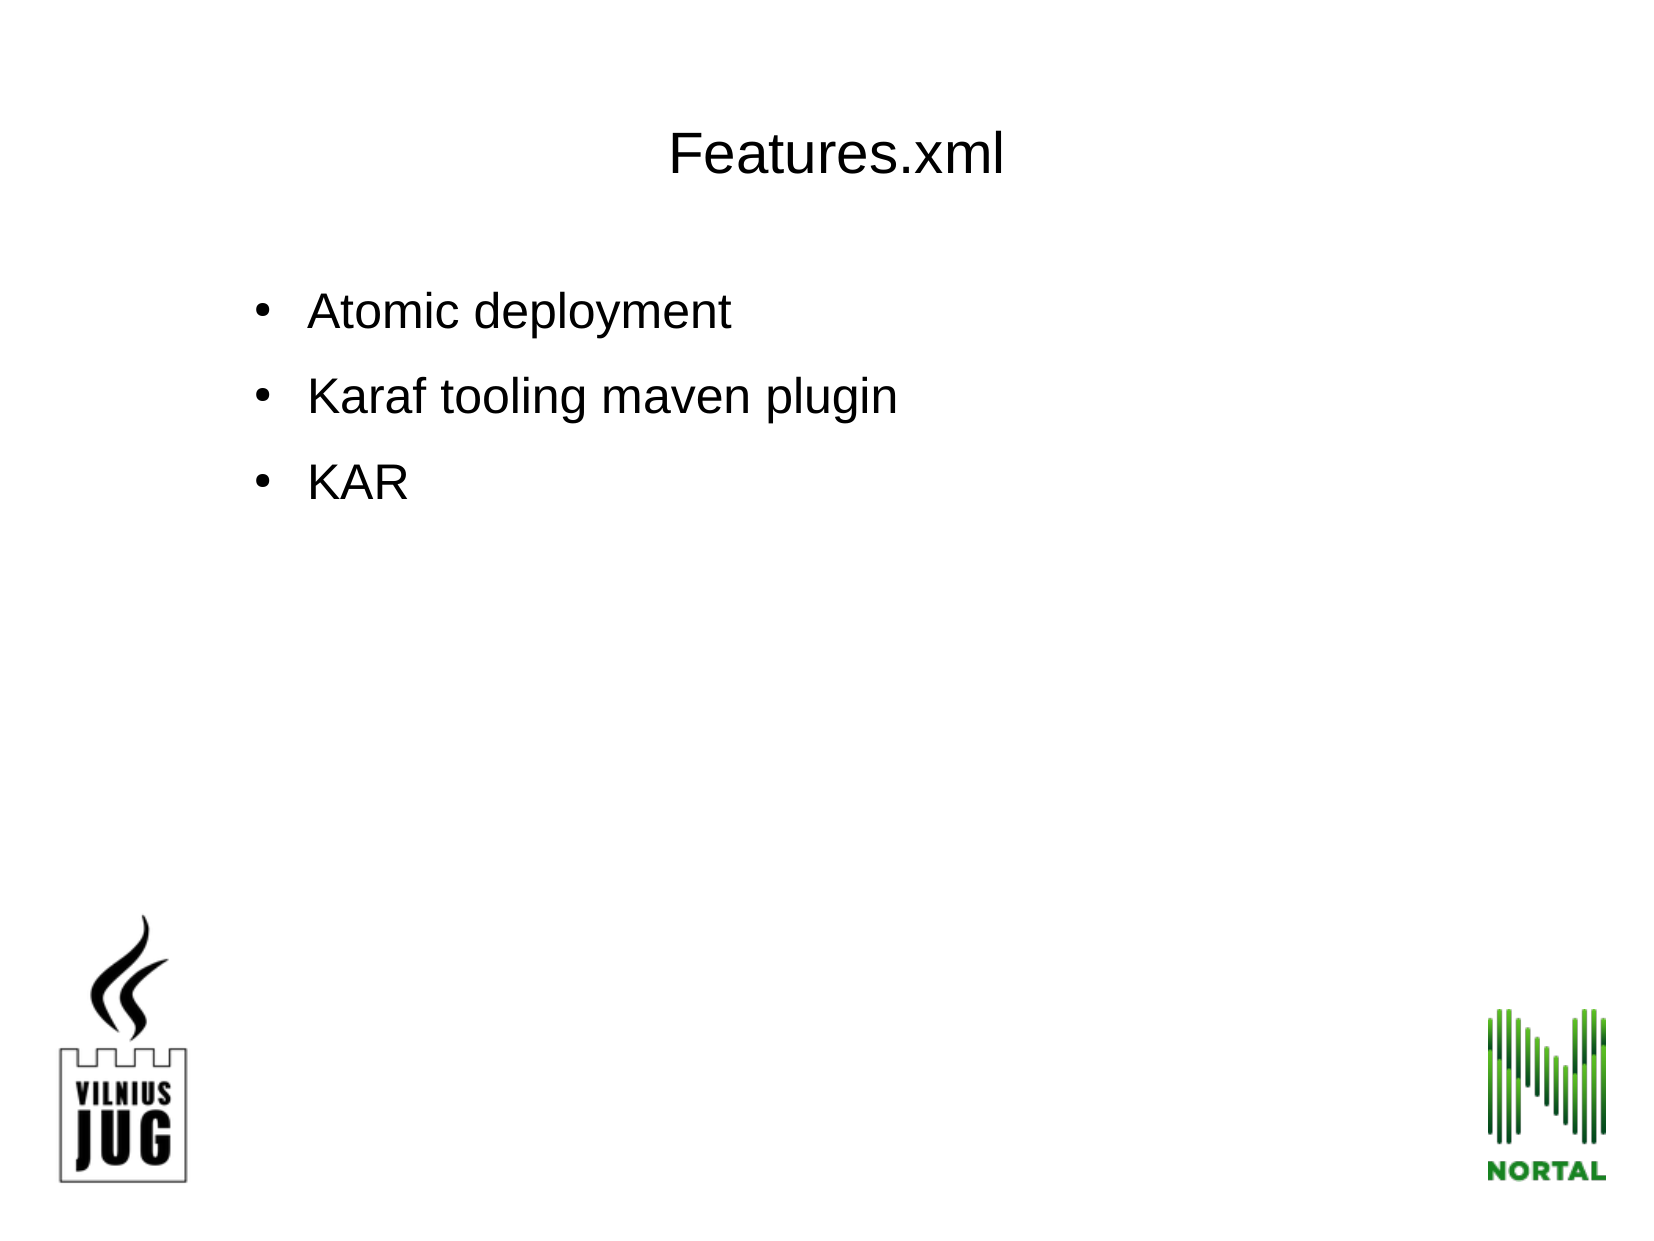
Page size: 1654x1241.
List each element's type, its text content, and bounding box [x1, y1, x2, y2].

picture [1488, 1009, 1606, 1182]
picture [34, 892, 213, 1205]
title Features.xml [82, 49, 1571, 257]
list Atomic deployment Karaf tooling maven plugin KAR [236, 283, 1465, 1102]
